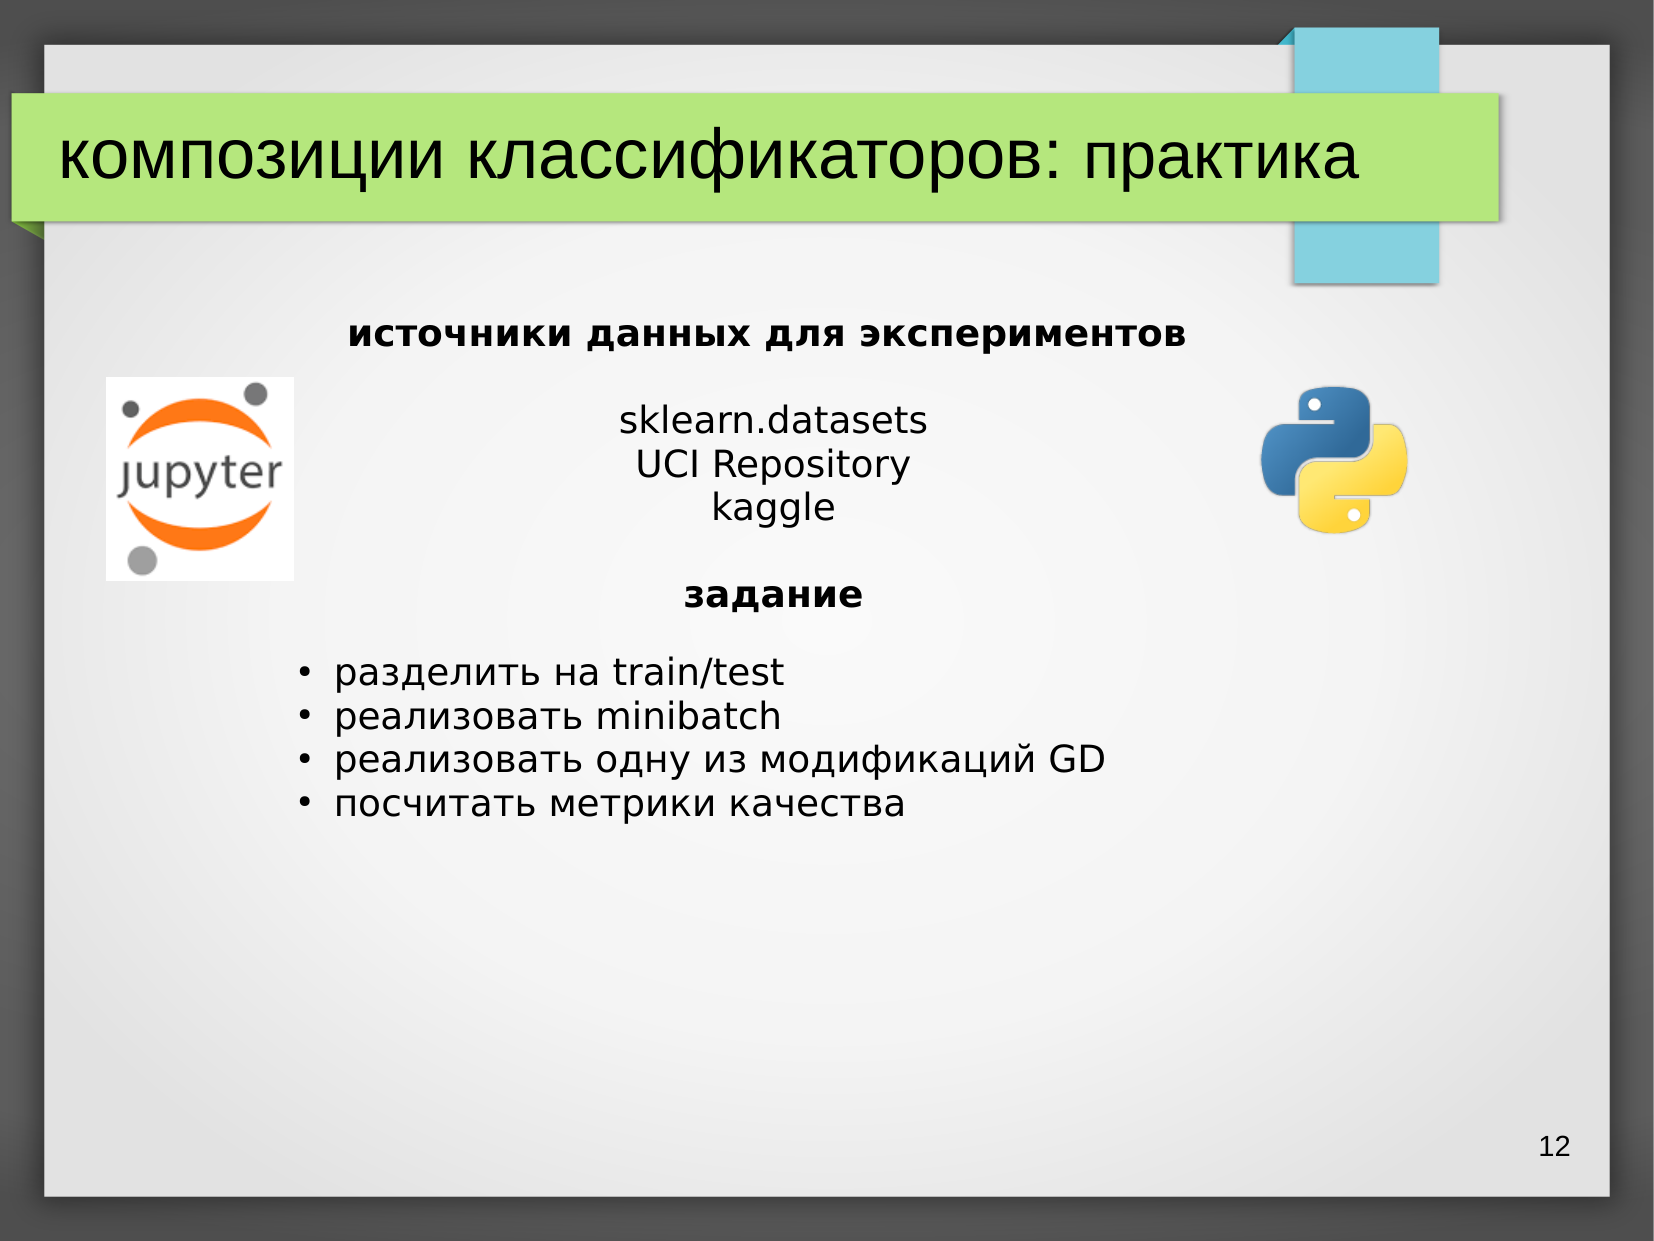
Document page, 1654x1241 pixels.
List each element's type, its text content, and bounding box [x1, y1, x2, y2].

picture [0, 0, 1654, 1241]
title композиции классификаторов: практика [59, 106, 1501, 202]
text_box источники данных для экспериментов sklearn.datasets UCI Repository kaggle задание разделить на train/test реализовать minibatch реализовать одну из модификаций GD посчитать метрики качества [283, 304, 1264, 1016]
